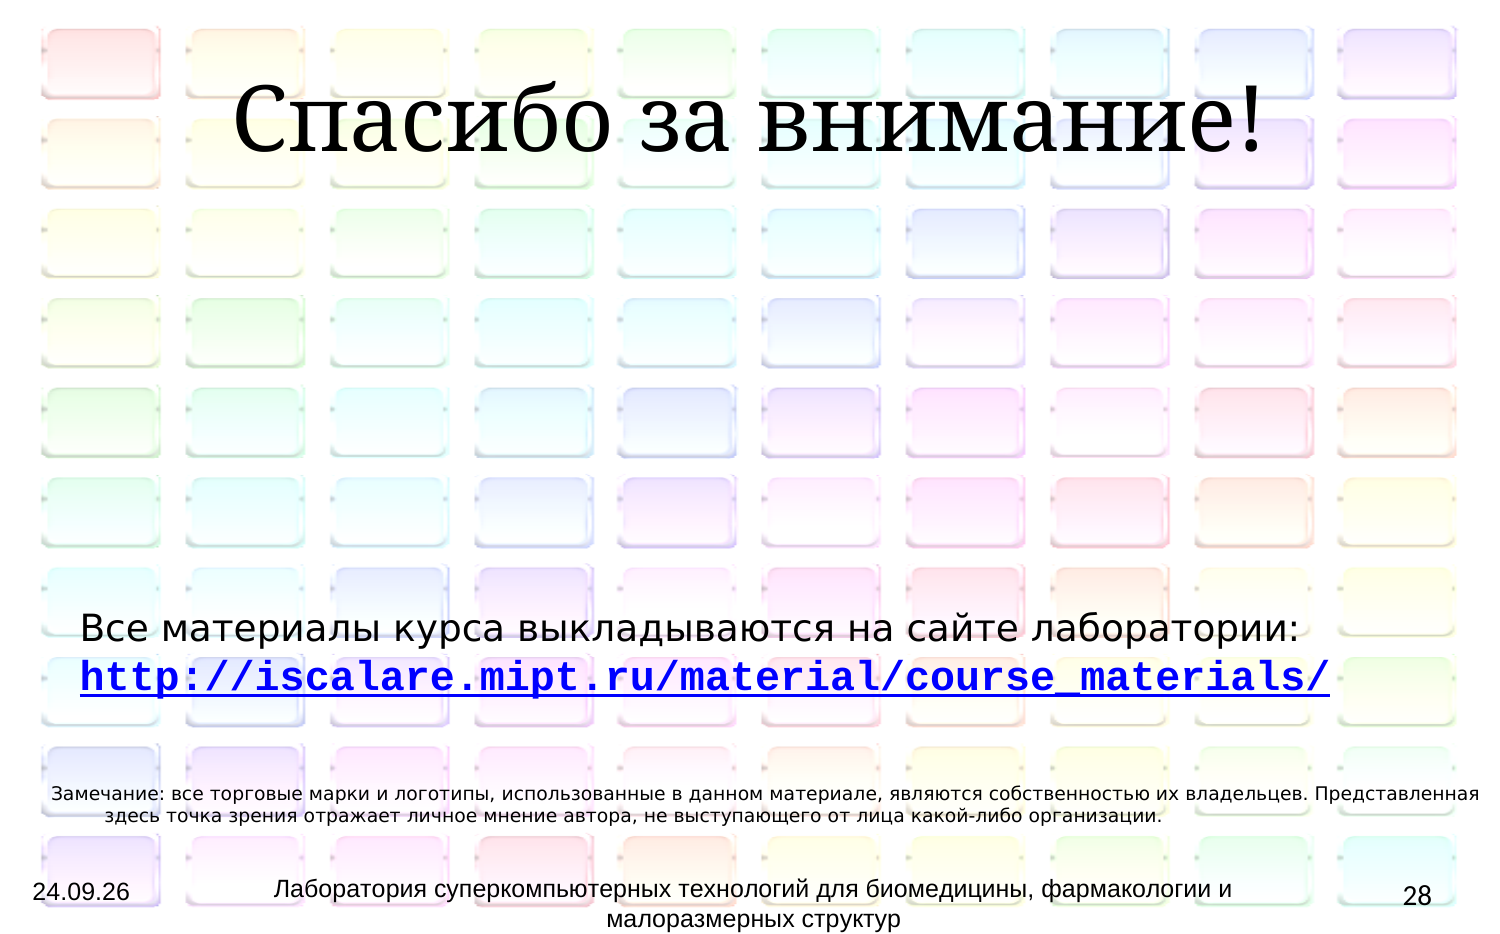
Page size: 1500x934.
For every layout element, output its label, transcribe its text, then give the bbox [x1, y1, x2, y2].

text_box Все материалы курса выкладываются на сайте лаборатории: http://iscalare.mipt.ru/material/course_materials/ [64, 596, 1365, 707]
title Спасибо за внимание! [75, 37, 1426, 193]
list Замечание: все торговые марки и логотипы, использованные в данном материале, являются собственностью их владельцев. Представленная здесь точка зрения отражает личное мнение автора, не выступающего от лица какой-либо организации. [18, 773, 1498, 845]
text_box Лаборатория суперкомпьютерных технологий для биомедицины, фармакологии и малоразмерных структур [171, 864, 1338, 915]
text_box <number> [1387, 868, 1473, 918]
picture [0, 0, 1500, 934]
text_box 12.11.12 [17, 868, 184, 918]
